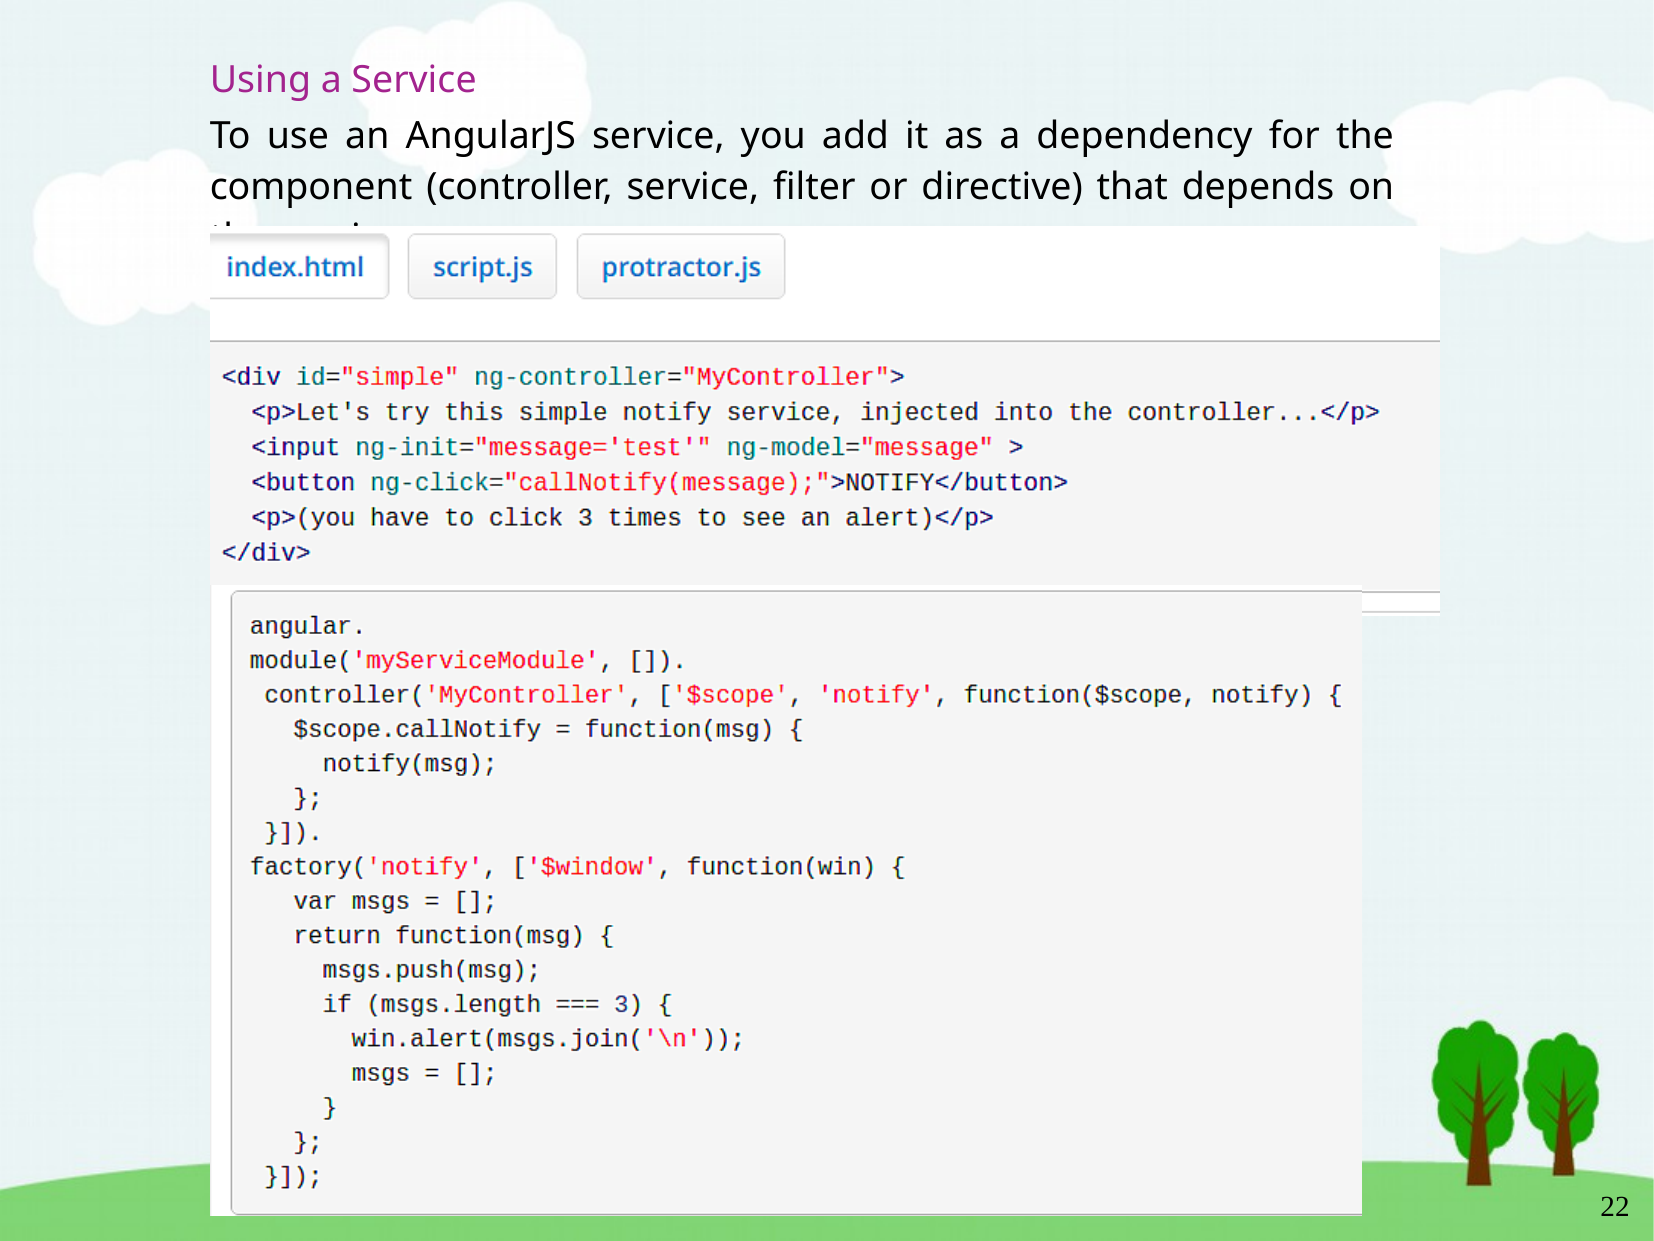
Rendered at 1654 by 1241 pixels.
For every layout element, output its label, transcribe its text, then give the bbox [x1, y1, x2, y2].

text_box To use an AngularJS service, you add it as a dependency for the component (controller, service, filter or directive) that depends on the service. [195, 101, 1411, 286]
text_box Using a Service [195, 45, 901, 101]
picture [0, 0, 1654, 1241]
